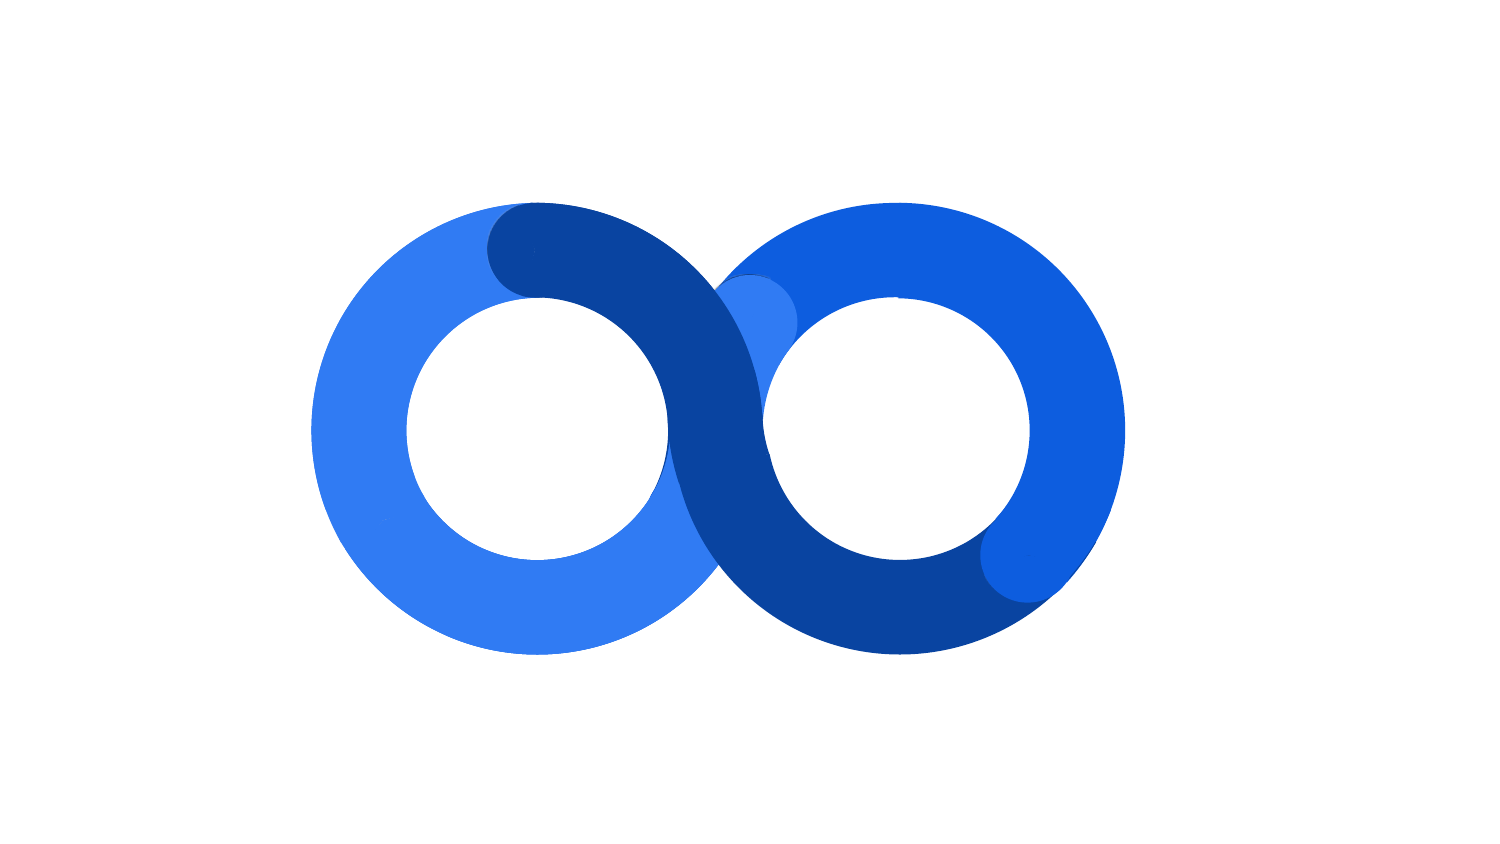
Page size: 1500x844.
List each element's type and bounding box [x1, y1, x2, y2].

text_box [311, 202, 1126, 655]
